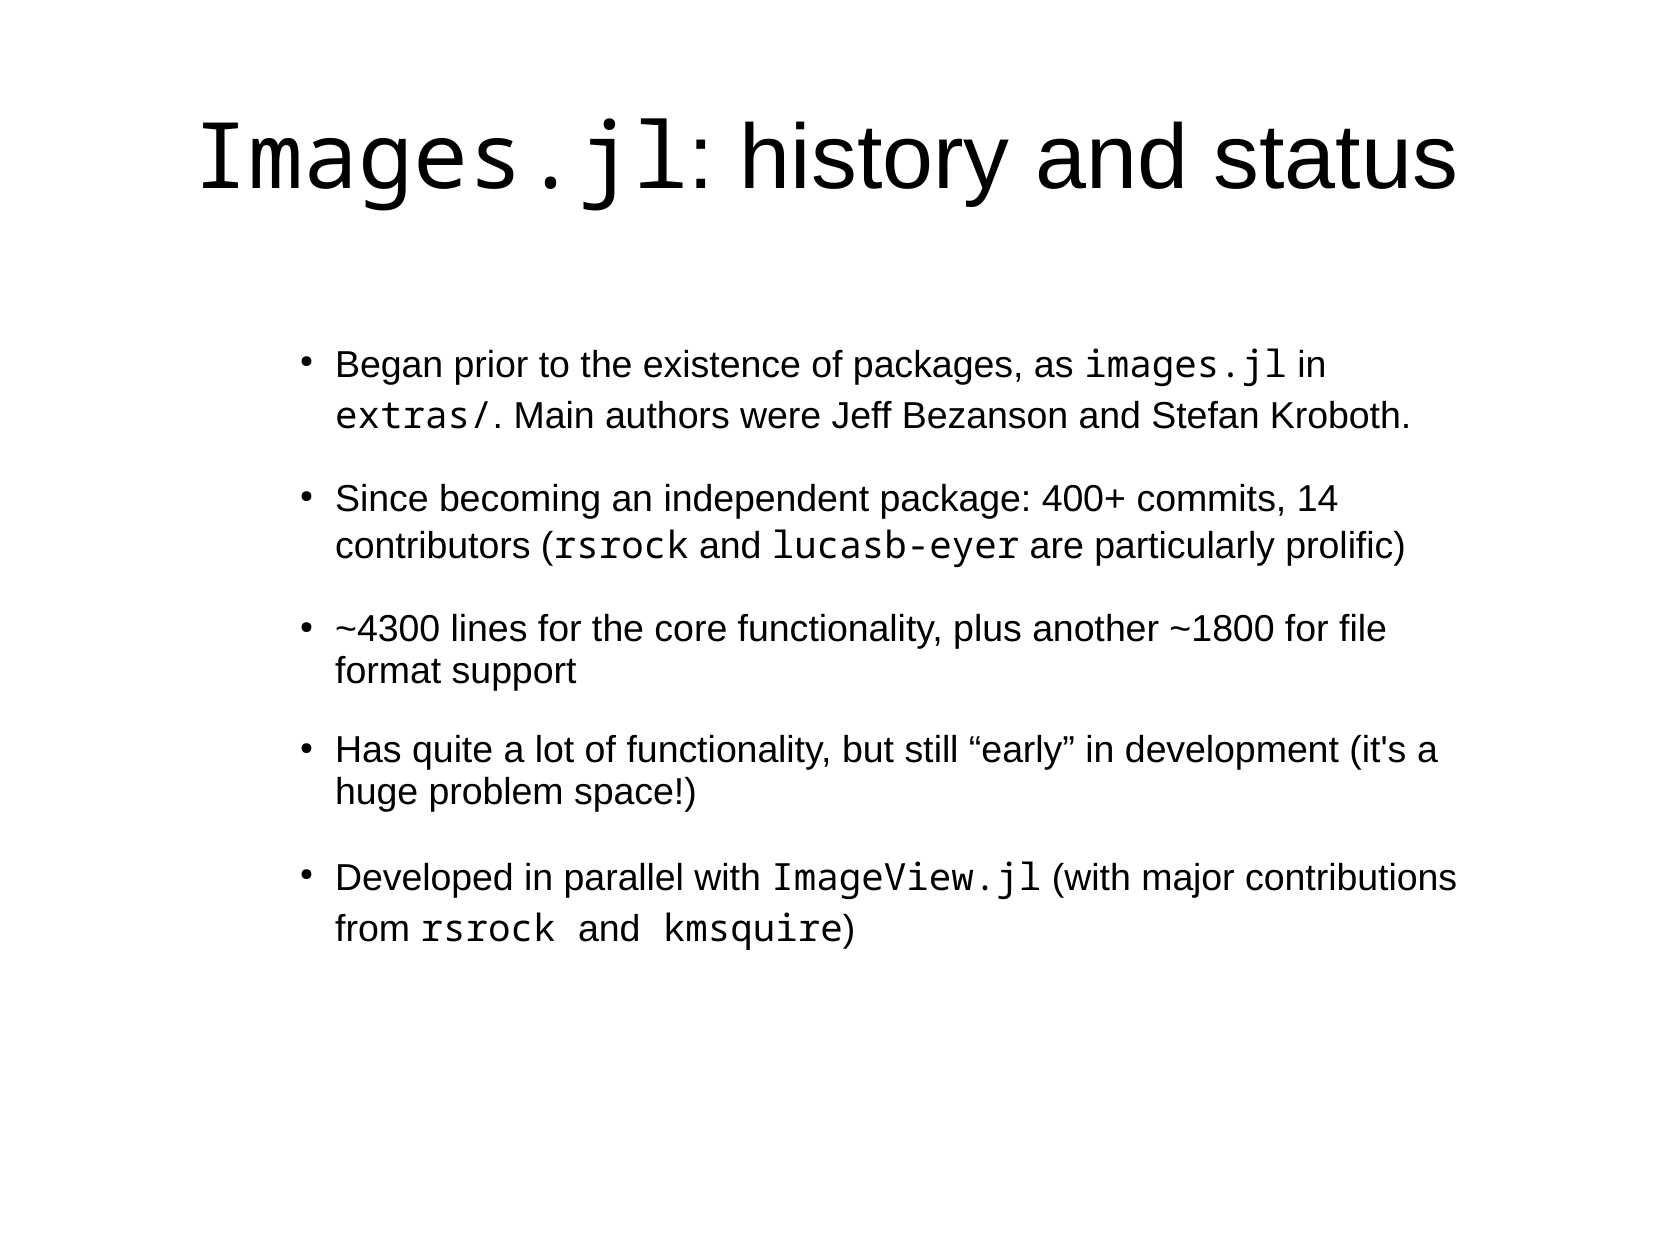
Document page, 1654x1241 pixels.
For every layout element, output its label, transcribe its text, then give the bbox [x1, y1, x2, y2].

text_box Began prior to the existence of packages, as images.jl in extras/. Main authors were Jeff Bezanson and Stefan Kroboth. Since becoming an independent package: 400+ commits, 14 contributors (rsrock and lucasb-eyer are particularly prolific) ~4300 lines for the core functionality, plus another ~1800 for file format support Has quite a lot of functionality, but still “early” in development (it's a huge problem space!) Developed in parallel with ImageView.jl (with major contributions from rsrock and kmsquire) [285, 330, 1516, 991]
title Images.jl: history and status [82, 49, 1571, 257]
